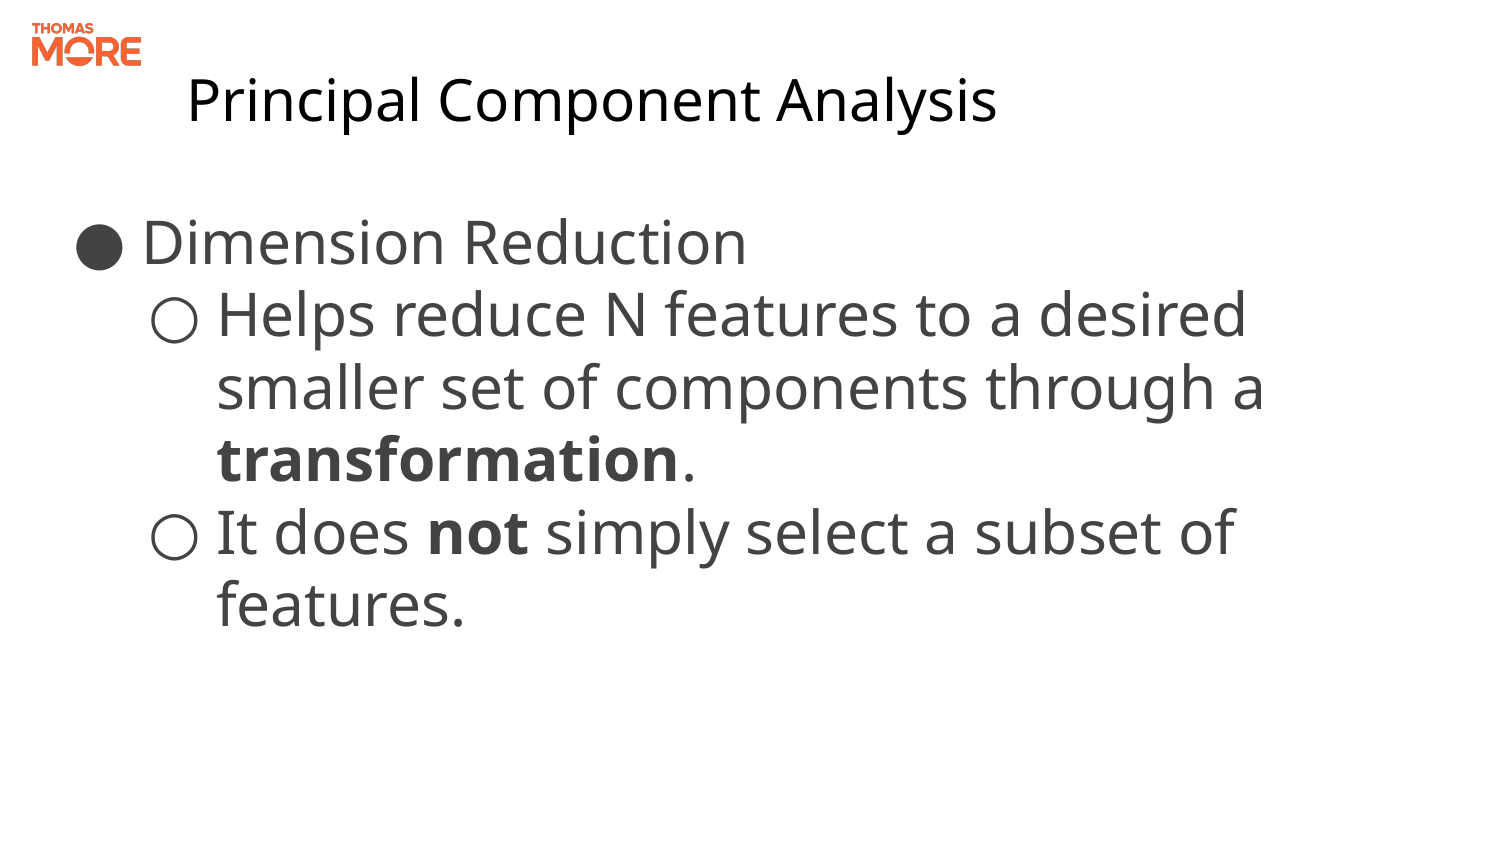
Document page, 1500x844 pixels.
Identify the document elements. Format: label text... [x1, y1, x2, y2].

list Dimension Reduction Helps reduce N features to a desired smaller set of components through a transformation. It does not simply select a subset of features. [51, 189, 1476, 750]
title Principal Component Analysis [171, 48, 1449, 143]
picture [22, 13, 151, 76]
